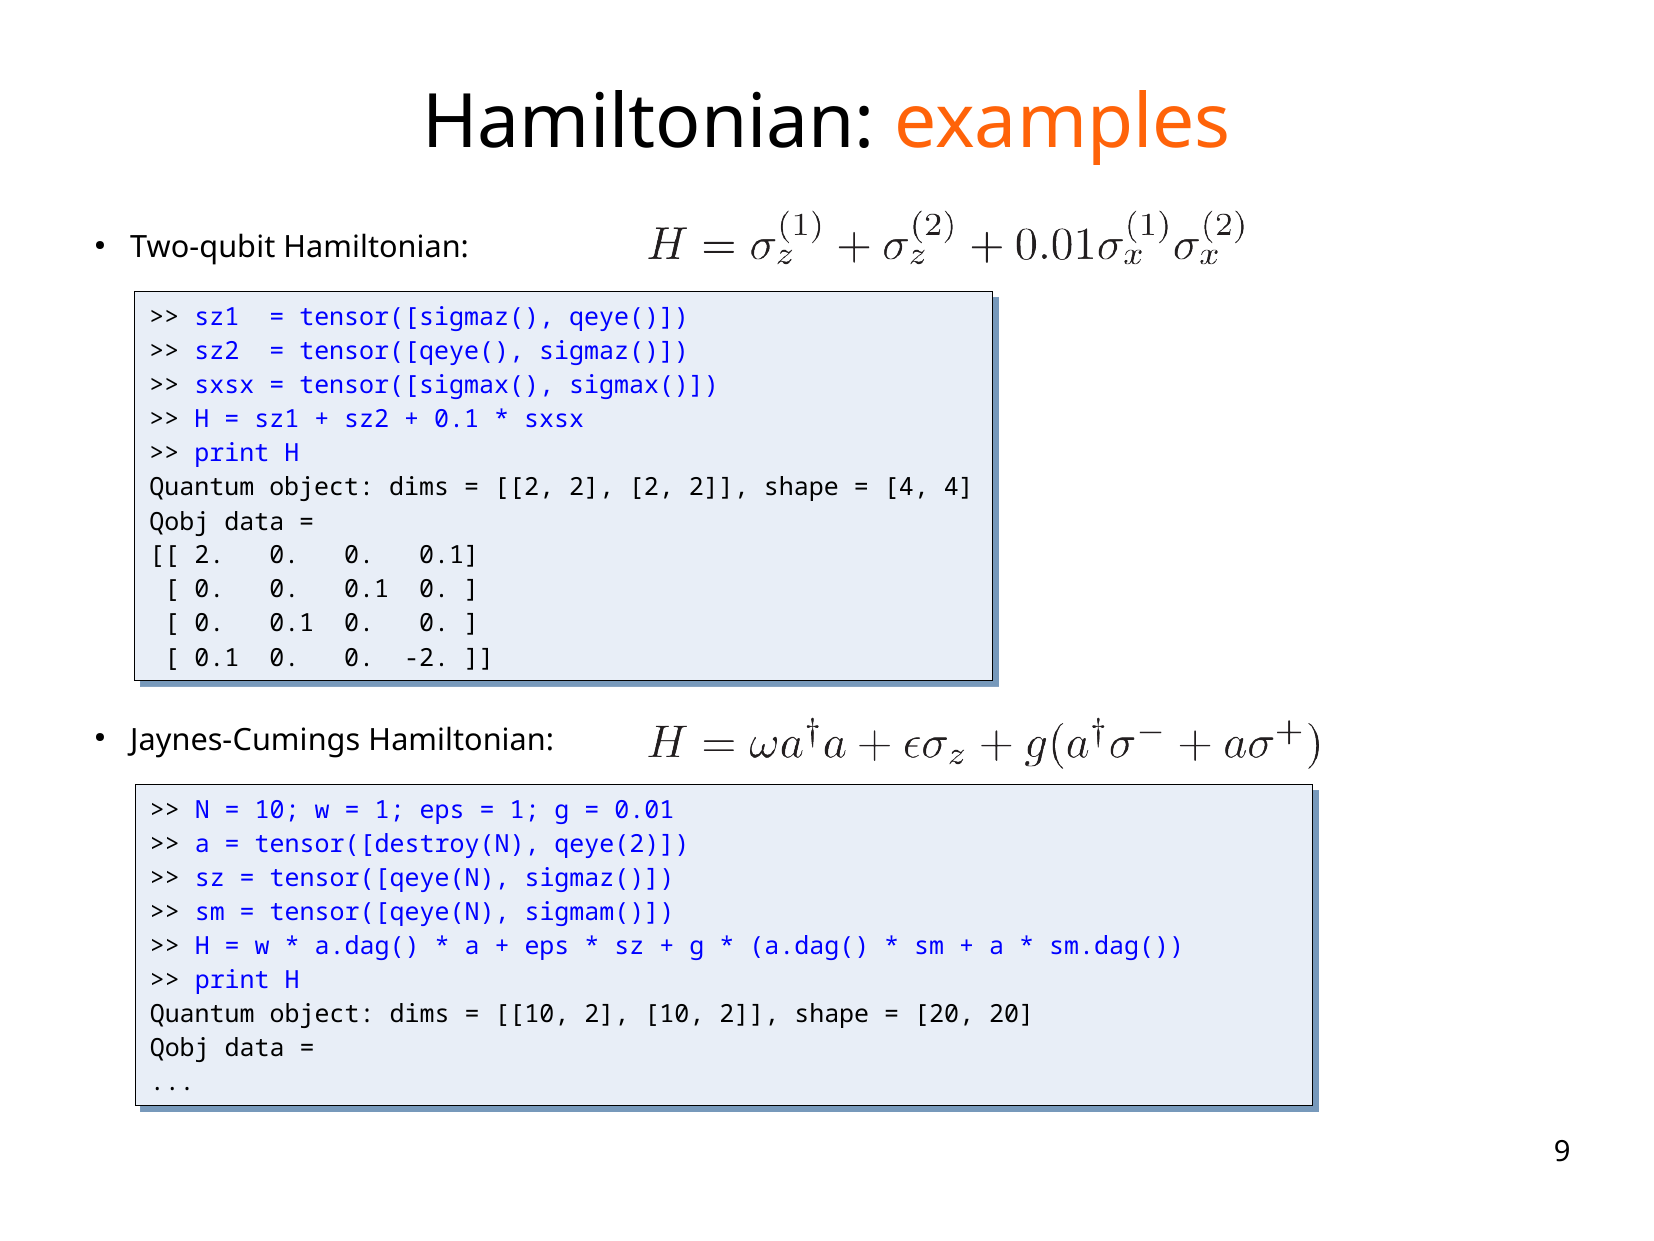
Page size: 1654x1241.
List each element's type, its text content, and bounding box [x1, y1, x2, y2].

text_box >> sz1 = tensor([sigmaz(), qeye()]) >> sz2 = tensor([qeye(), sigmaz()]) >> sxsx = tensor([sigmax(), sigmax()]) >> H = sz1 + sz2 + 0.1 * sxsx >> print H Quantum object: dims = [[2, 2], [2, 2]], shape = [4, 4] Qobj data = [[ 2. 0. 0. 0.1] [ 0. 0. 0.1 0. ] [ 0. 0.1 0. 0. ] [ 0.1 0. 0. -2. ]] [134, 291, 993, 618]
picture [643, 207, 1253, 267]
picture [643, 712, 1327, 772]
title Hamiltonian: examples [82, 49, 1571, 188]
list Two-qubit Hamiltonian: Jaynes-Cumings Hamiltonian: [82, 225, 1571, 1044]
text_box >> N = 10; w = 1; eps = 1; g = 0.01 >> a = tensor([destroy(N), qeye(2)]) >> sz = tensor([qeye(N), sigmaz()]) >> sm = tensor([qeye(N), sigmam()]) >> H = w * a.dag() * a + eps * sz + g * (a.dag() * sm + a * sm.dag()) >> print H Quantum object: dims = [[10, 2], [10, 2]], shape = [20, 20] Qobj data = ... [135, 784, 1313, 1094]
